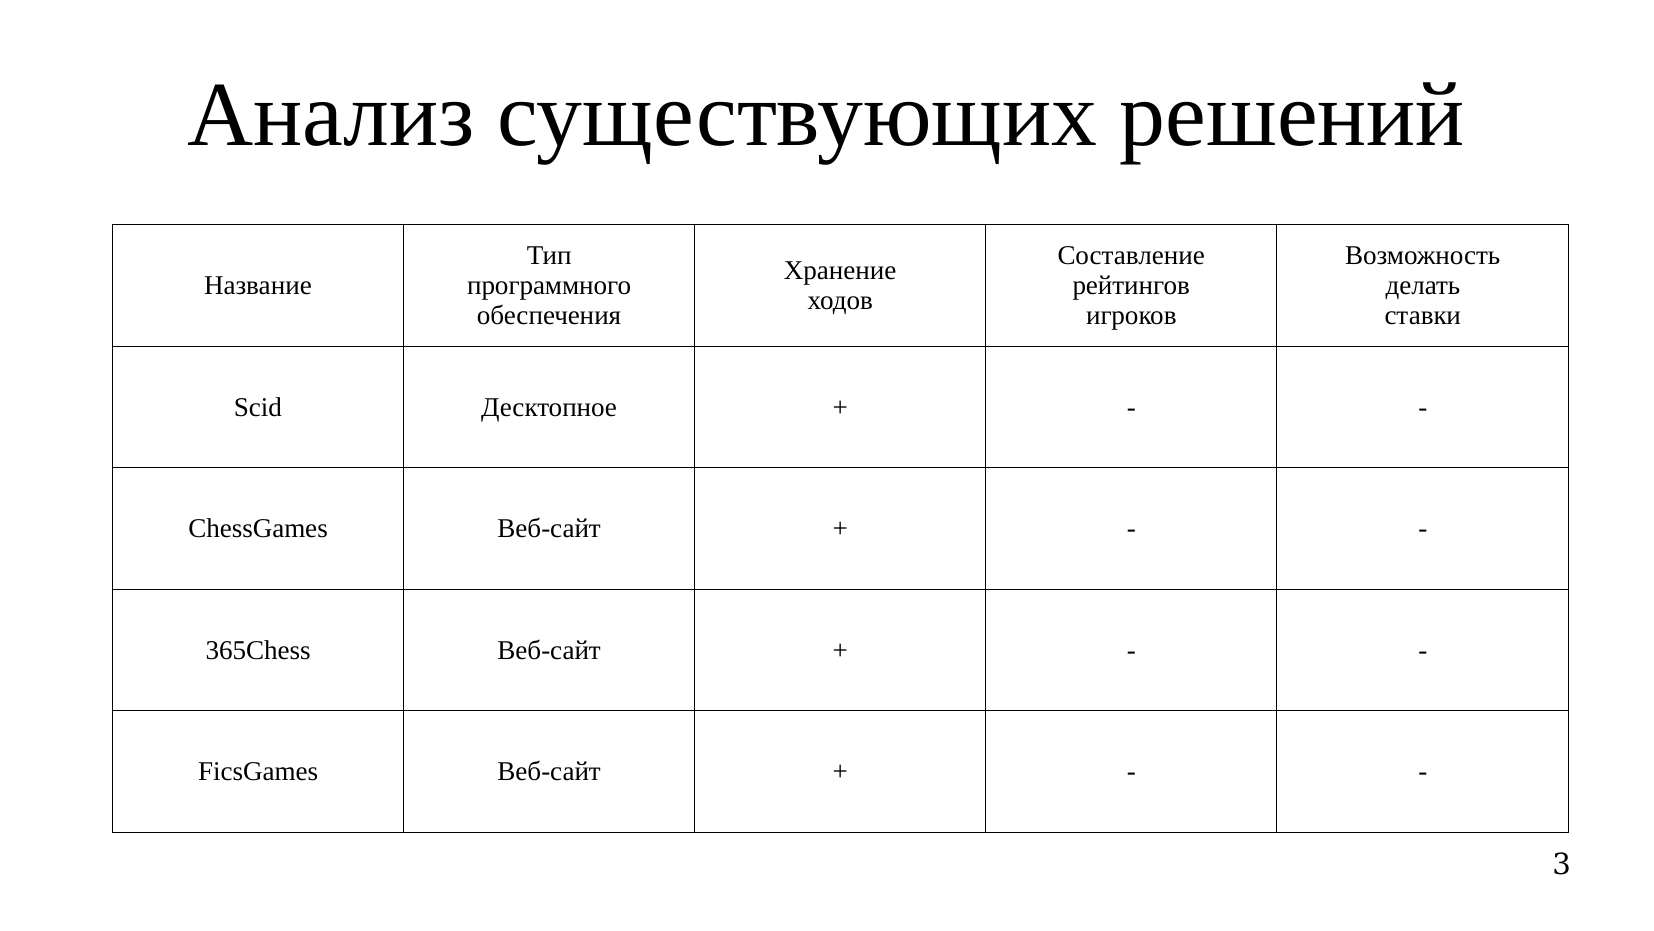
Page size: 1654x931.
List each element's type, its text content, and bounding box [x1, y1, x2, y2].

table_cell - [1277, 347, 1568, 467]
table_cell FicsGames [113, 711, 403, 832]
table_cell Scid [113, 347, 403, 467]
table_header Тип программного обеспечения [404, 225, 694, 346]
table_header Возможность делать ставки [1277, 225, 1568, 346]
table_cell - [986, 468, 1276, 589]
title Анализ существующих решений [82, 37, 1571, 193]
table_header Название [113, 225, 403, 346]
table_cell + [695, 468, 985, 589]
table_cell - [986, 347, 1276, 467]
table_cell 365Chess [113, 590, 403, 710]
table_cell + [695, 347, 985, 467]
table_cell - [1277, 468, 1568, 589]
table_cell - [1277, 711, 1568, 832]
table_cell Веб-сайт [404, 468, 694, 589]
table_cell - [1277, 590, 1568, 710]
table_header Хранение ходов [695, 225, 985, 346]
table_header Составление рейтингов игроков [986, 225, 1276, 346]
table_cell + [695, 711, 985, 832]
table_cell Веб-сайт [404, 590, 694, 710]
table_cell - [986, 590, 1276, 710]
table_cell Веб-сайт [404, 711, 694, 832]
table_cell ChessGames [113, 468, 403, 589]
table_cell - [986, 711, 1276, 832]
table_cell Десктопное [404, 347, 694, 467]
table_cell + [695, 590, 985, 710]
